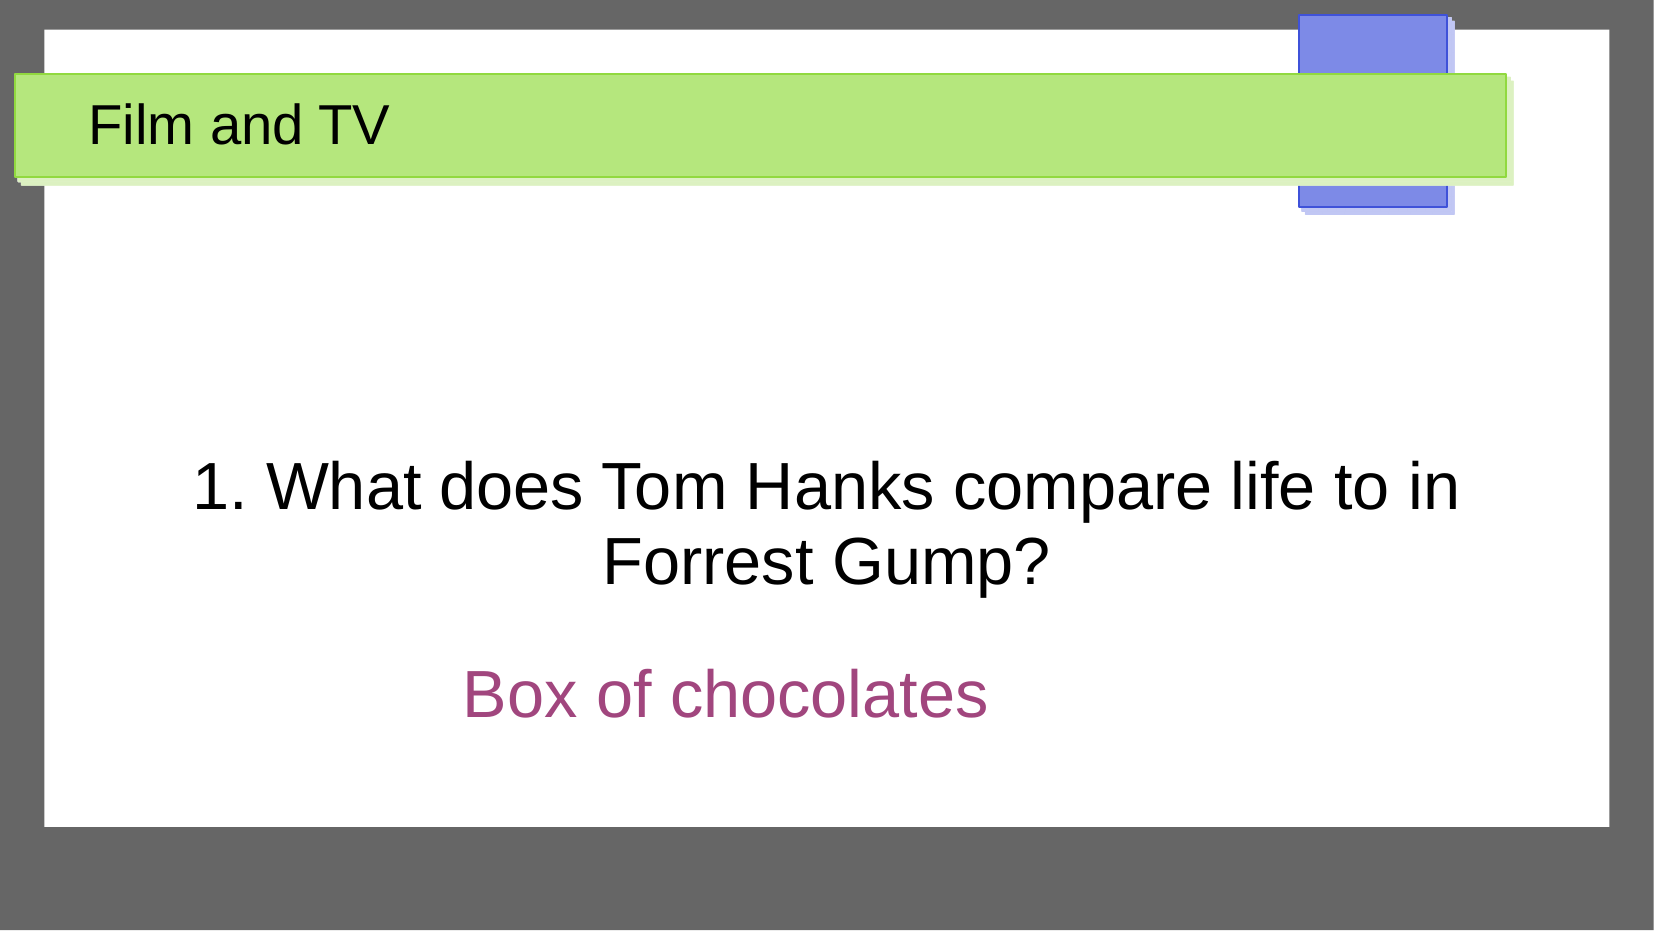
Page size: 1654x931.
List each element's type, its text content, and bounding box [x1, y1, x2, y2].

text_box Box of chocolates [448, 649, 1004, 740]
title Film and TV [88, 73, 1506, 178]
text_box 1. What does Tom Hanks compare life to in Forrest Gump? [88, 236, 1565, 813]
